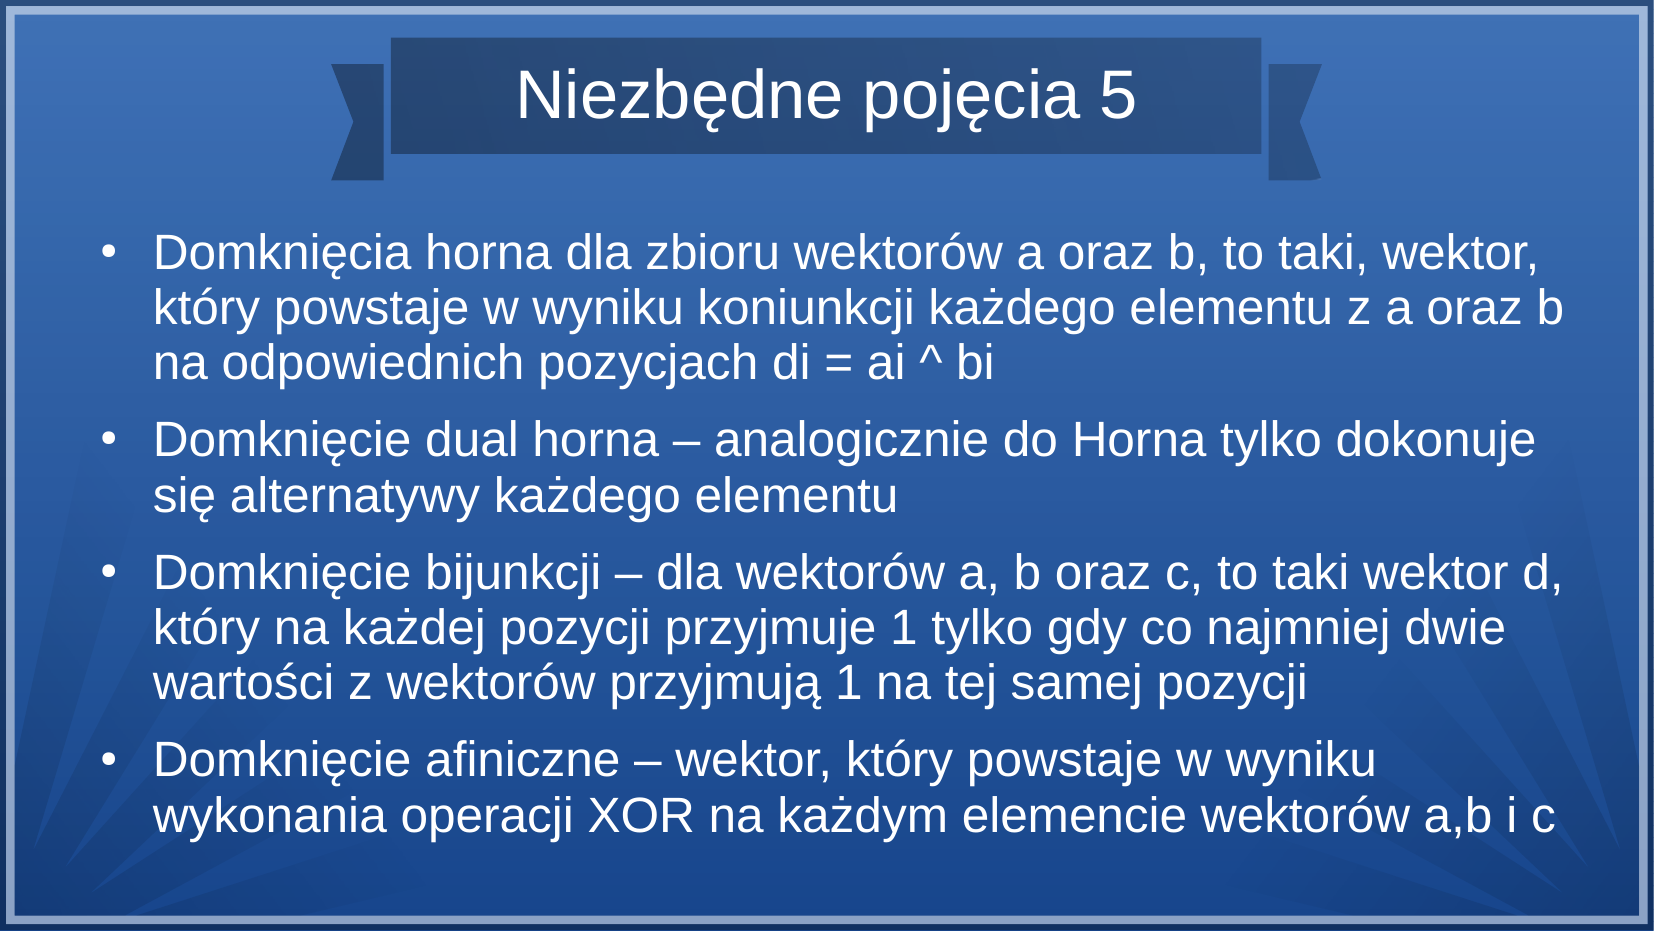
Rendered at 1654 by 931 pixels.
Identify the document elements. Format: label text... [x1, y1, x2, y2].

title Niezbędne pojęcia 5 [389, 35, 1264, 154]
list Domknięcia horna dla zbioru wektorów a oraz b, to taki, wektor, który powstaje w wyniku koniunkcji każdego elementu z a oraz b na odpowiednich pozycjach di = ai ^ bi Domknięcie dual horna – analogicznie do Horna tylko dokonuje się alternatywy każdego elementu Domknięcie bijunkcji – dla wektorów a, b oraz c, to taki wektor d, który na każdej pozycji przyjmuje 1 tylko gdy co najmniej dwie wartości z wektorów przyjmują 1 na tej samej pozycji Domknięcie afiniczne – wektor, który powstaje w wyniku wykonania operacji XOR na każdym elemencie wektorów a,b i c [82, 224, 1571, 848]
